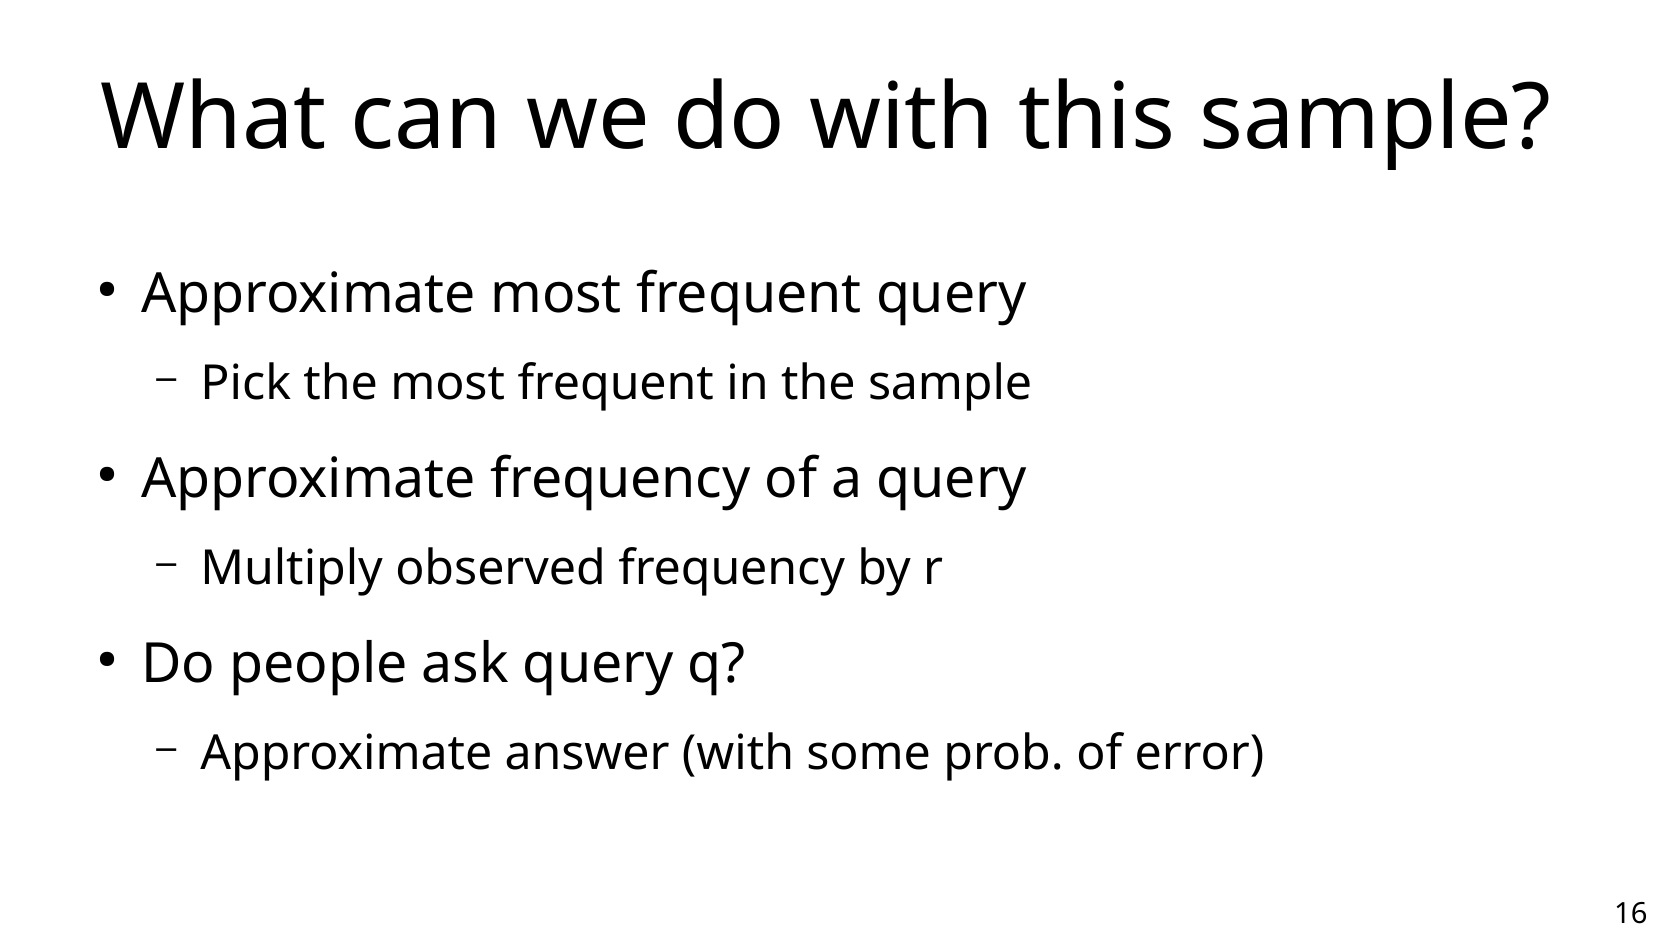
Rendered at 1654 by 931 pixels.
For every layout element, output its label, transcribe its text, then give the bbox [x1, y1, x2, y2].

title What can we do with this sample? [82, 1, 1571, 226]
list Approximate most frequent query Pick the most frequent in the sample Approximate frequency of a query Multiply observed frequency by r Do people ask query q? Approximate answer (with some prob. of error) [82, 253, 1571, 790]
